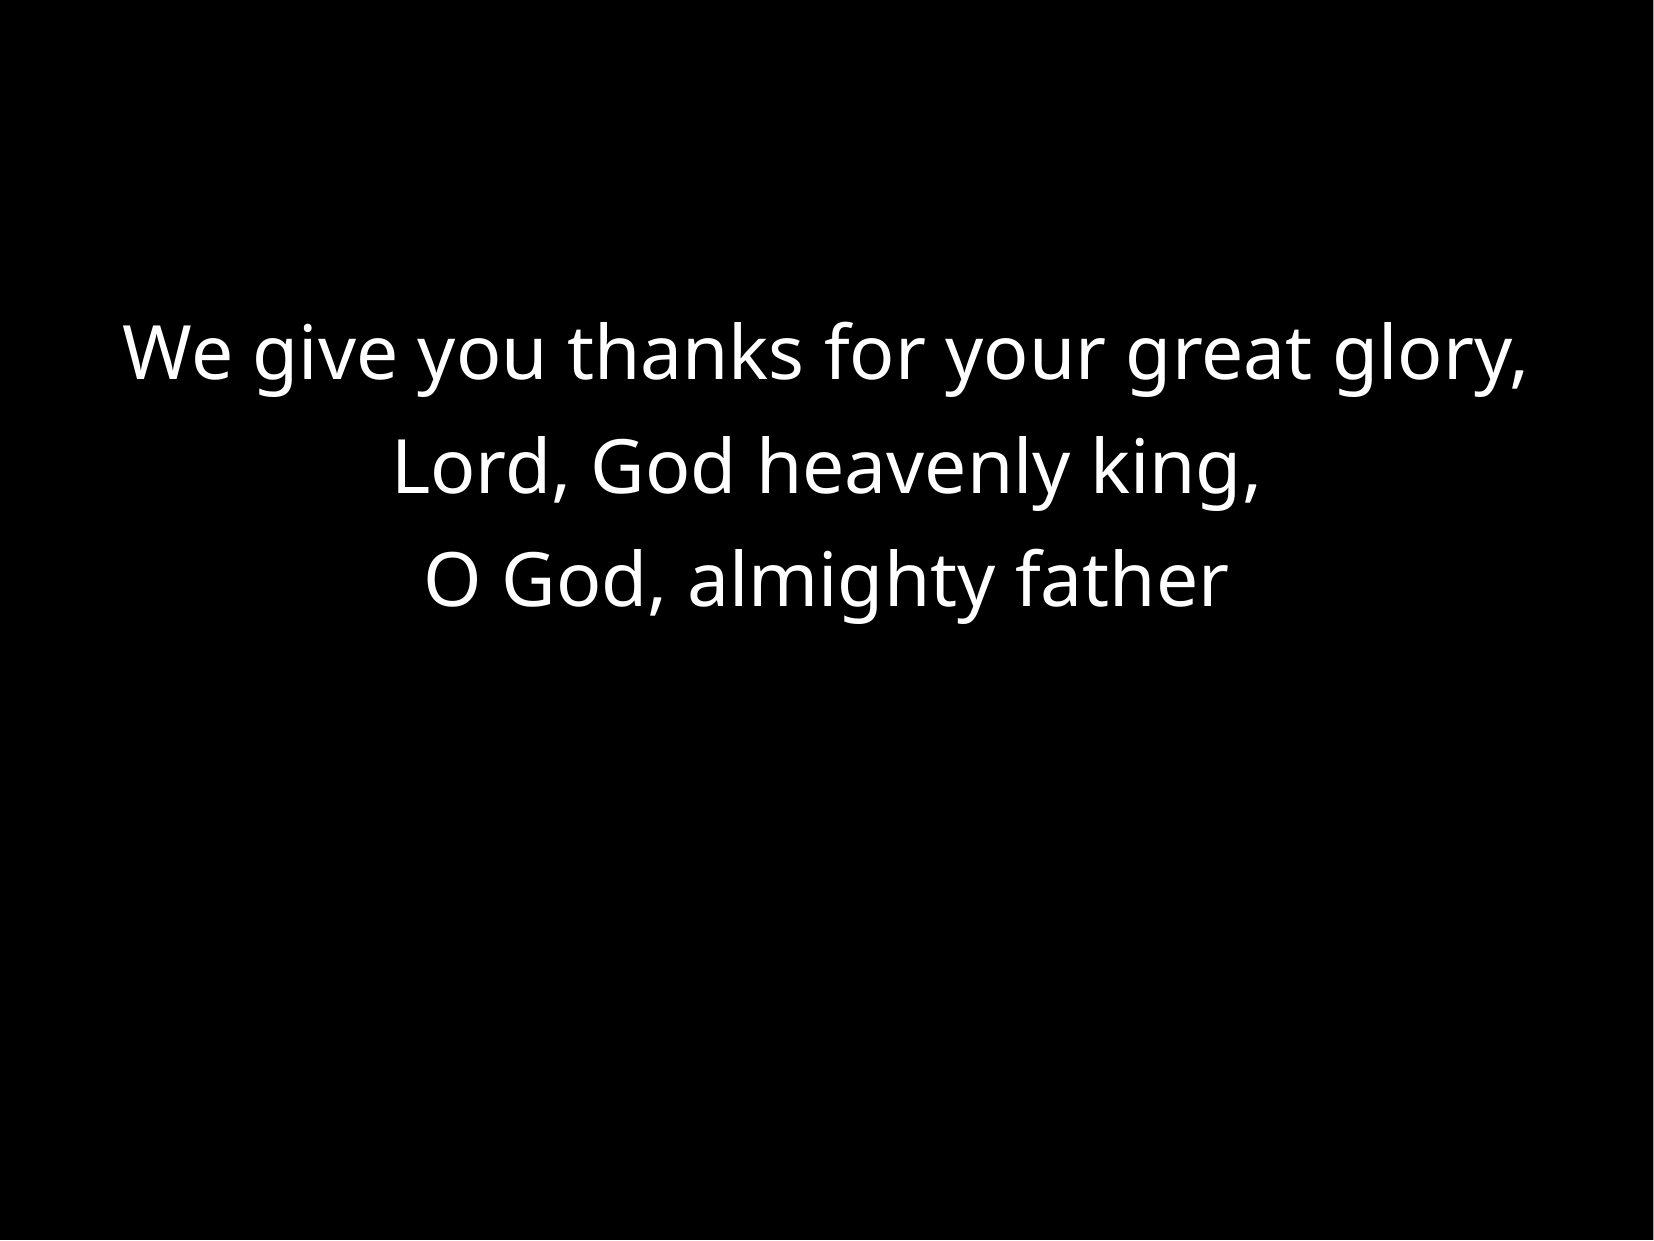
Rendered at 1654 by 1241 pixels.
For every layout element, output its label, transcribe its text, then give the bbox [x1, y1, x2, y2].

list We give you thanks for your great glory, Lord, God heavenly king, O God, almighty father [0, 307, 1654, 1027]
